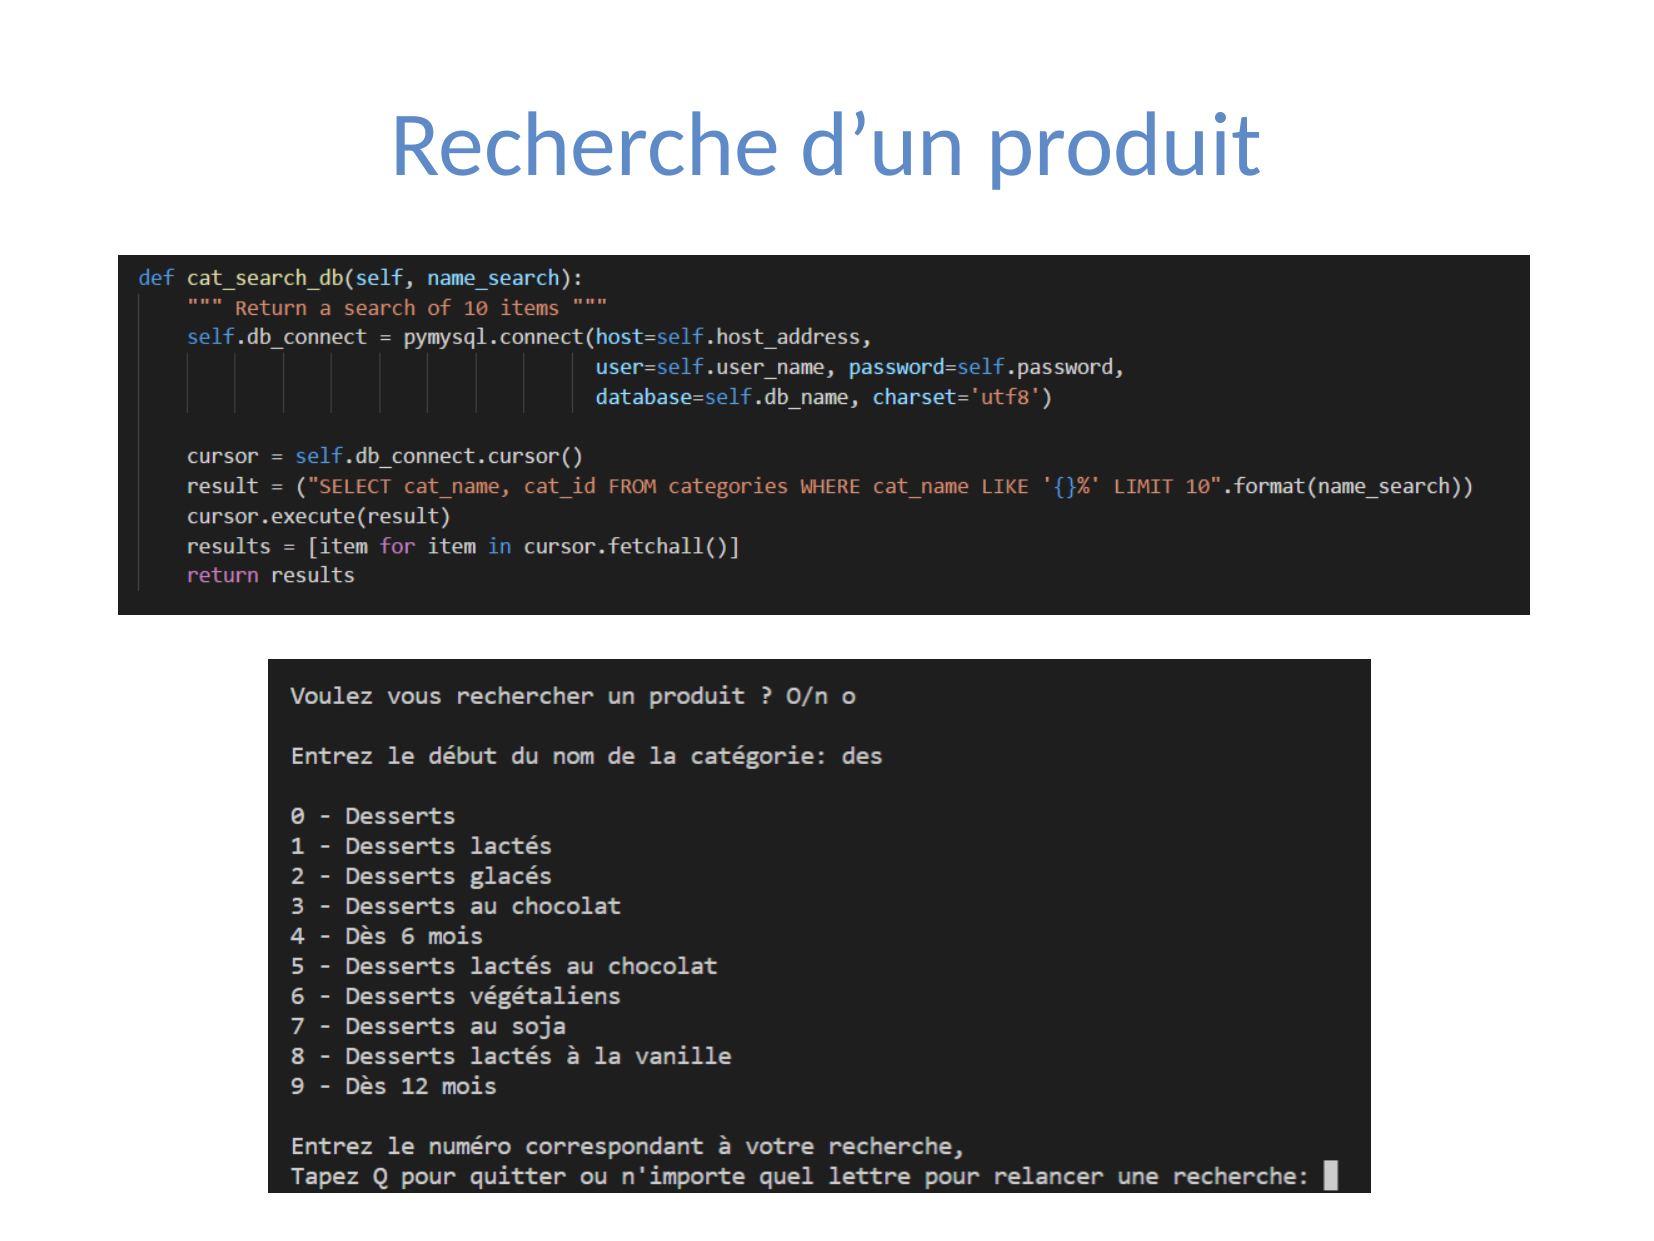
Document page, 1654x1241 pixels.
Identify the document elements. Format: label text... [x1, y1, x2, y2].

picture [268, 659, 1371, 1193]
picture [118, 255, 1530, 615]
title Recherche d’un produit [82, 49, 1571, 257]
